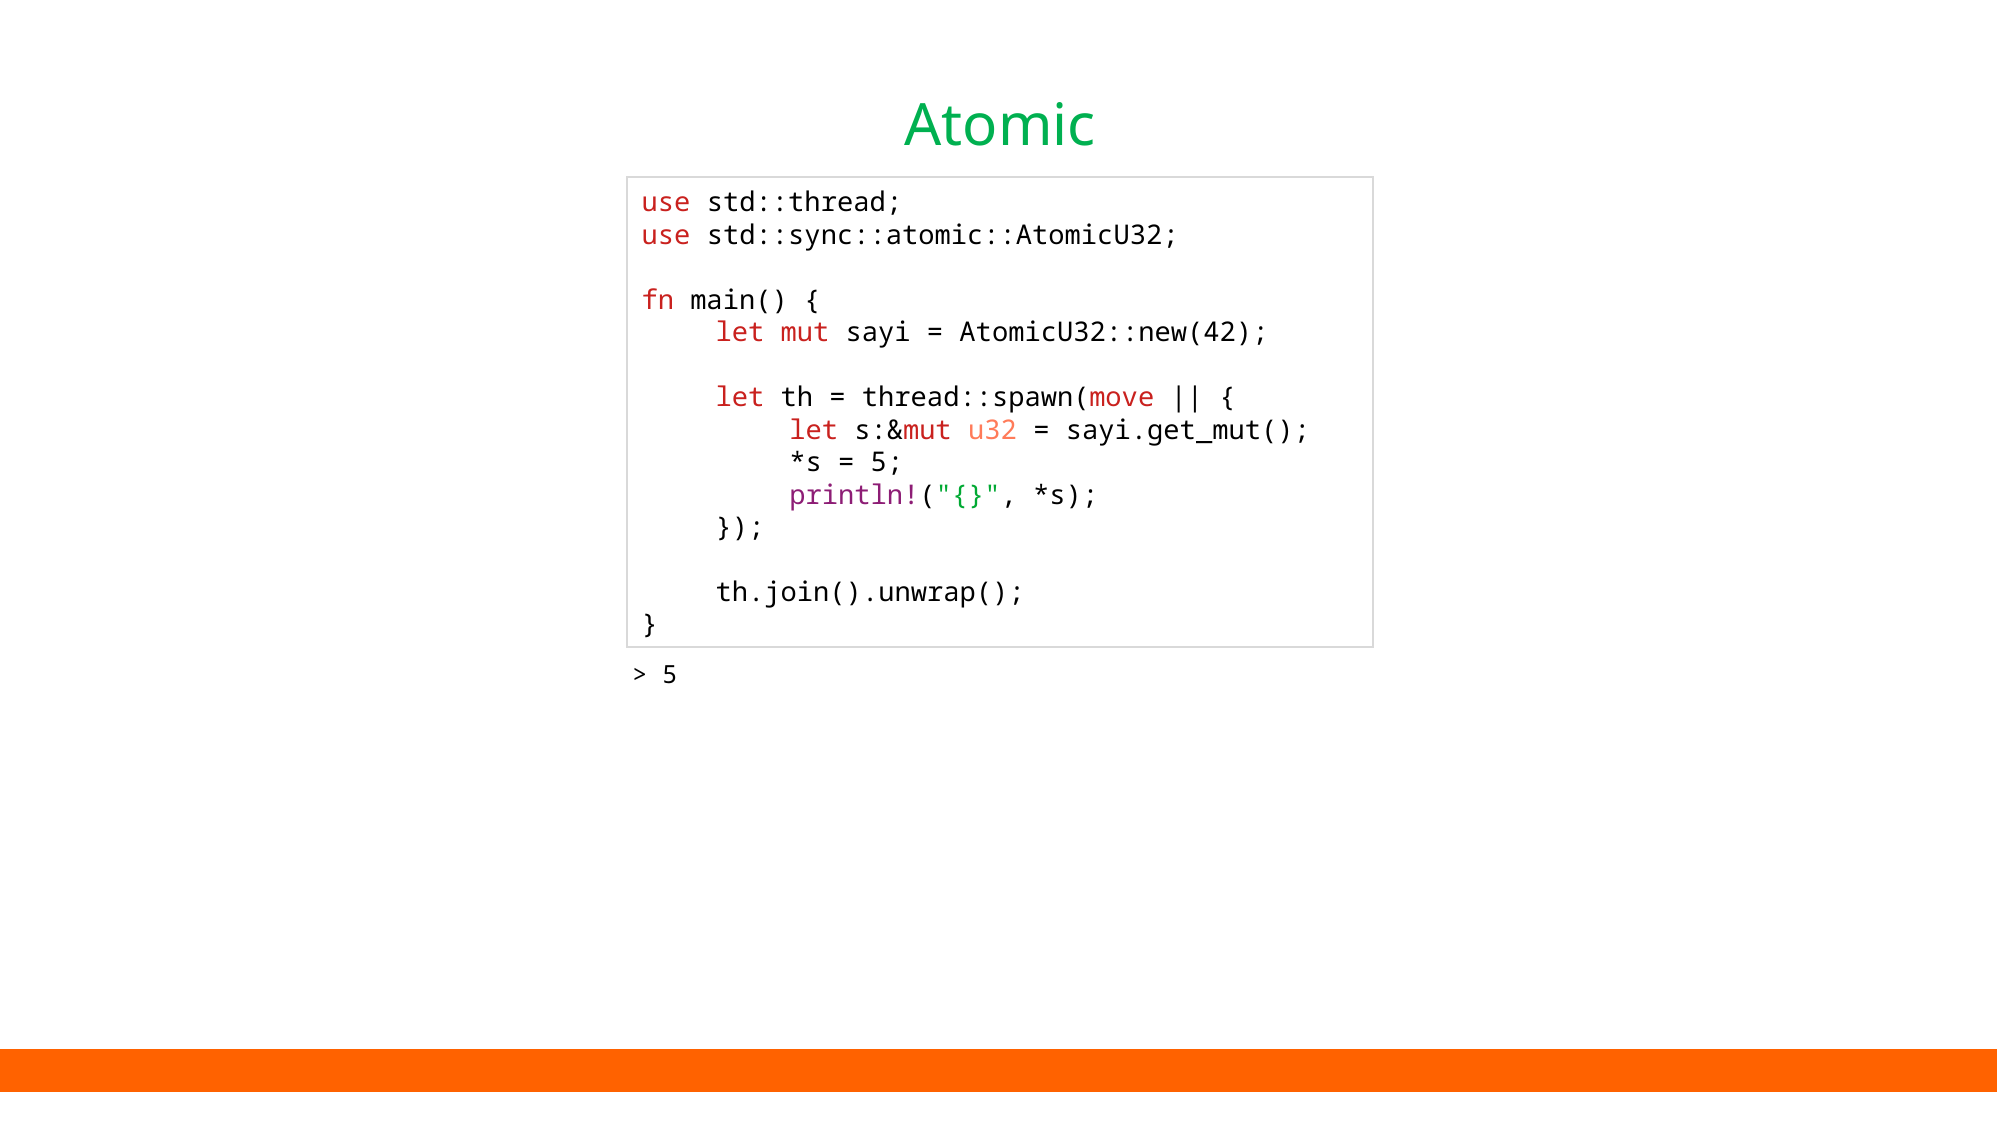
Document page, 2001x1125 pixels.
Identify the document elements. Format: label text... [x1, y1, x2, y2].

text_box use std::thread; use std::sync::atomic::AtomicU32; fn main() { let mut sayi = AtomicU32::new(42); let th = thread::spawn(move || { let s:&mut u32 = sayi.get_mut(); *s = 5; println!("{}", *s); }); th.join().unwrap(); } [626, 177, 1374, 647]
text_box [0, 1049, 1997, 1092]
text_box > 5 [617, 649, 798, 690]
list Atomic [420, 87, 1580, 178]
